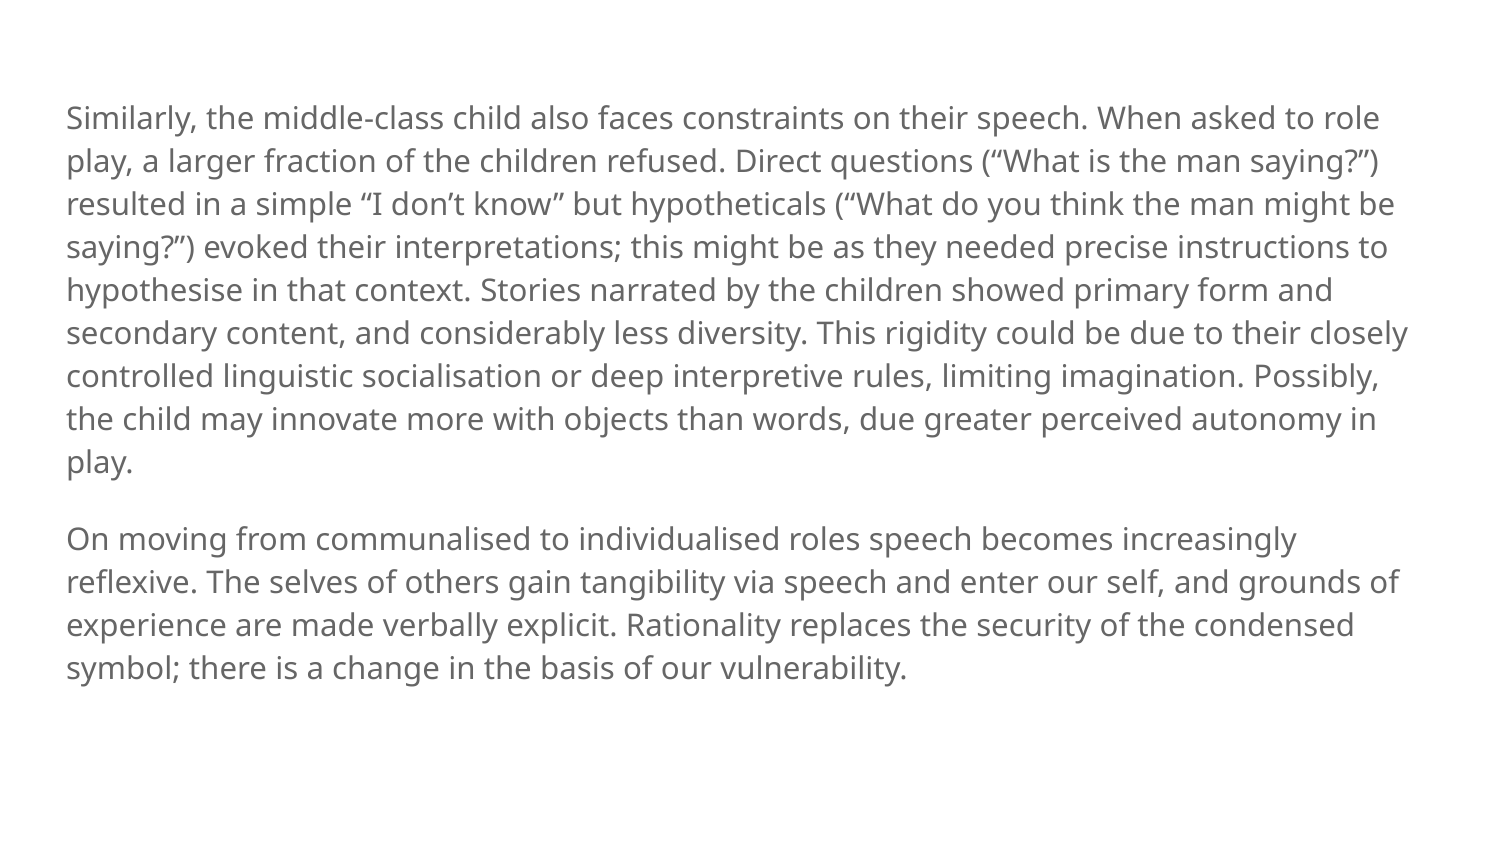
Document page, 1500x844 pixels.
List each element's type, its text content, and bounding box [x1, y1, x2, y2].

list Similarly, the middle-class child also faces constraints on their speech. When asked to role play, a larger fraction of the children refused. Direct questions (“What is the man saying?”) resulted in a simple “I don’t know” but hypotheticals (“What do you think the man might be saying?”) evoked their interpretations; this might be as they needed precise instructions to hypothesise in that context. Stories narrated by the children showed primary form and secondary content, and considerably less diversity. This rigidity could be due to their closely controlled linguistic socialisation or deep interpretive rules, limiting imagination. Possibly, the child may innovate more with objects than words, due greater perceived autonomy in play. On moving from communalised to individualised roles speech becomes increasingly reflexive. The selves of others gain tangibility via speech and enter our self, and grounds of experience are made verbally explicit. Rationality replaces the security of the condensed symbol; there is a change in the basis of our vulnerability. [51, 77, 1449, 761]
